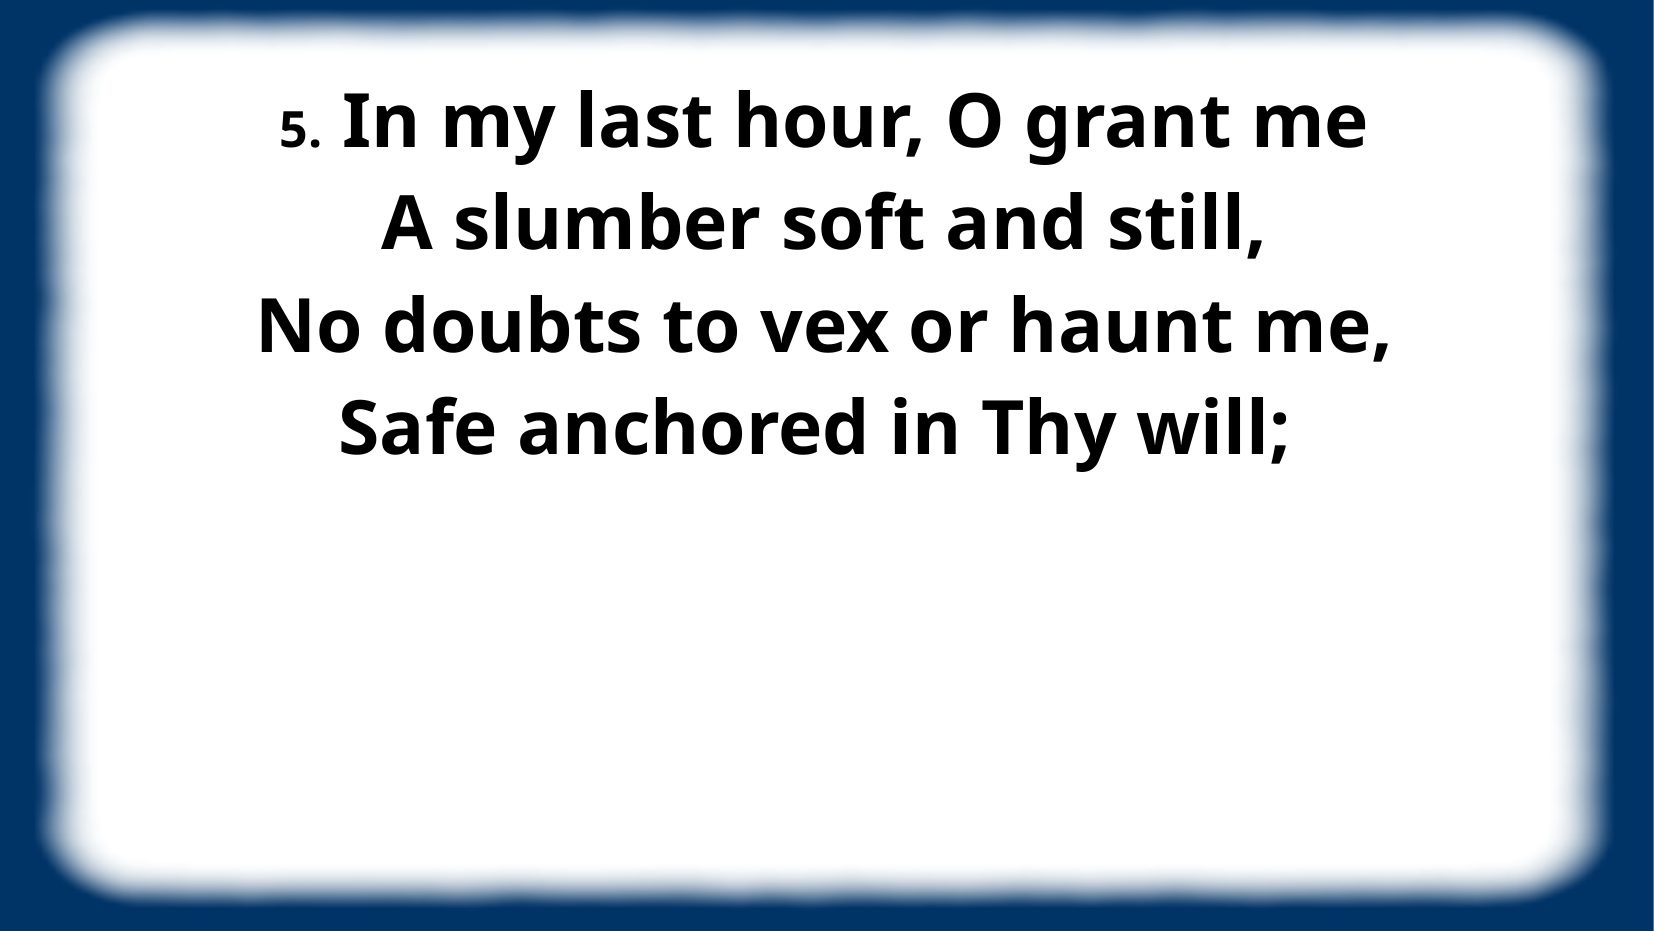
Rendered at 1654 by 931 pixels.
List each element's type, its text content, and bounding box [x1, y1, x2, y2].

picture [0, 0, 1654, 931]
text_box 5. In my last hour, O grant me A slumber soft and still, No doubts to vex or haunt me, Safe anchored in Thy will; [120, 60, 1531, 475]
